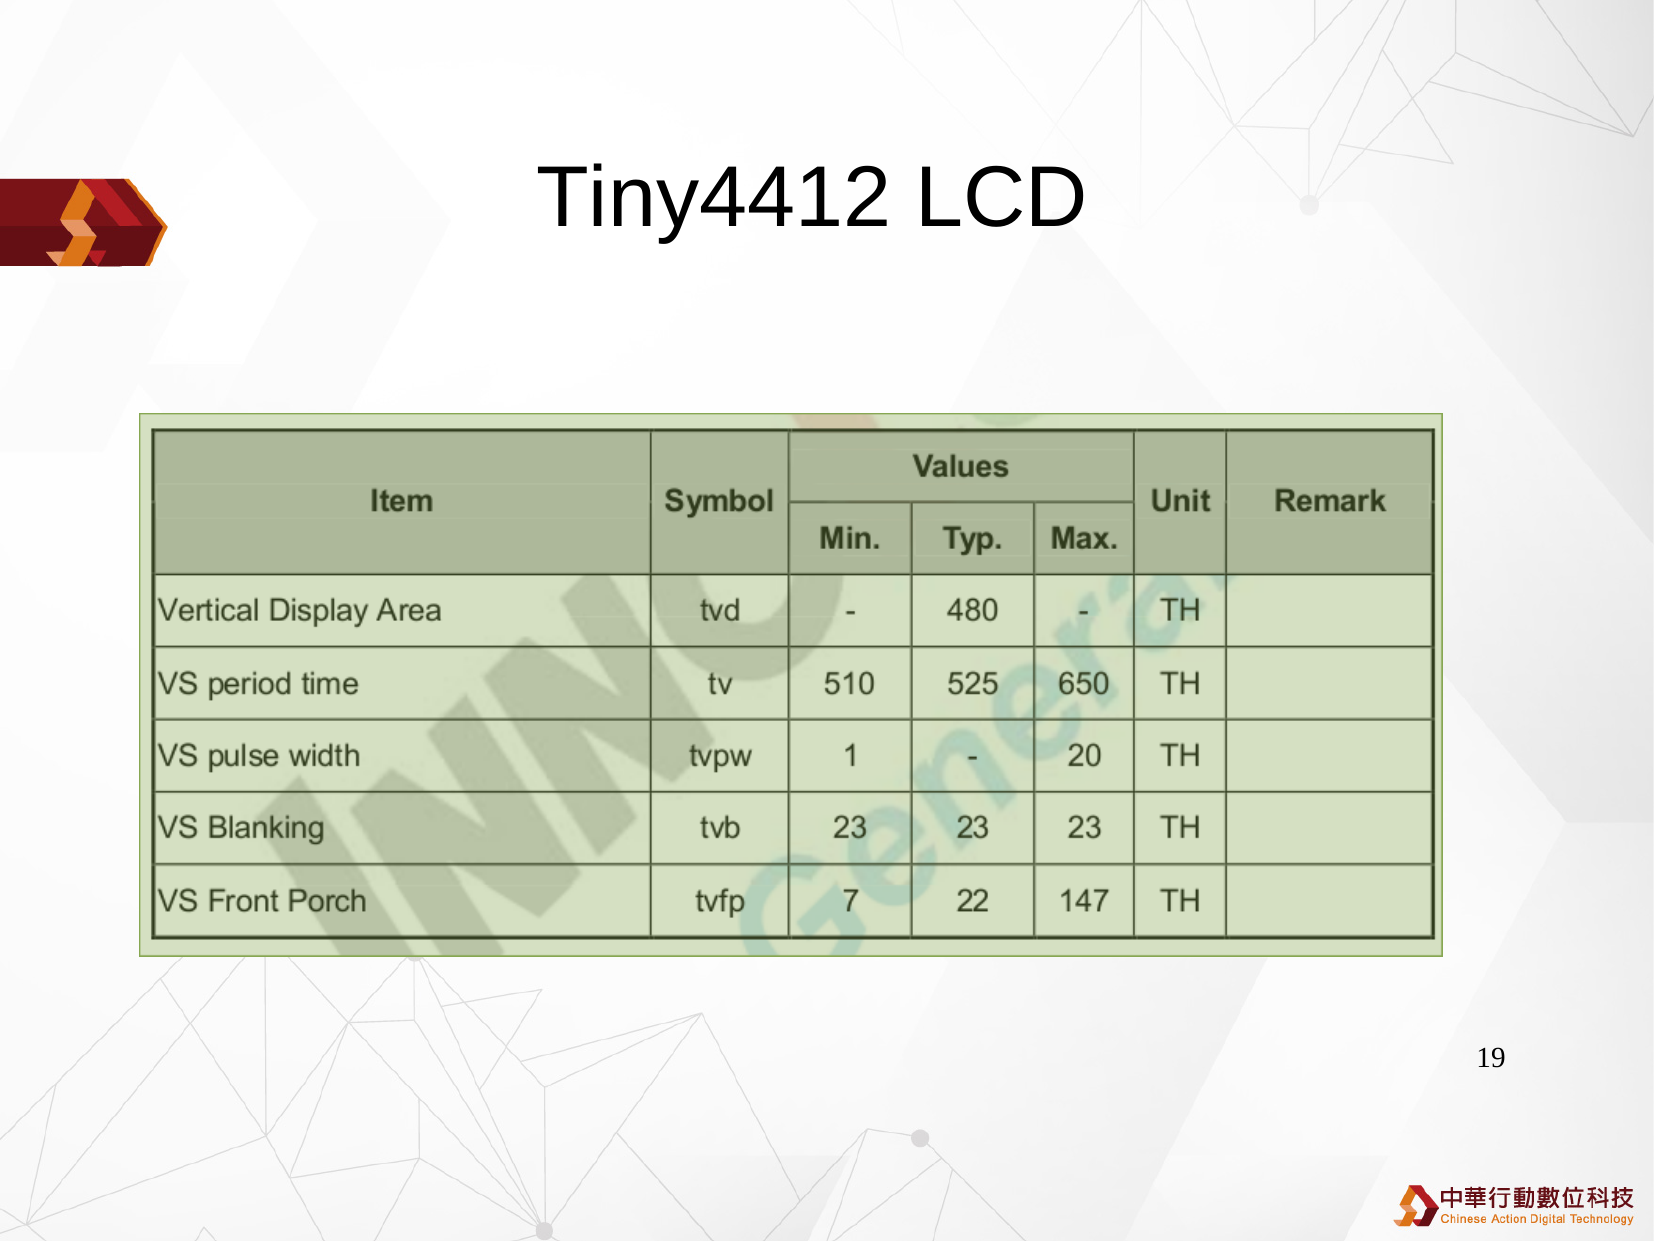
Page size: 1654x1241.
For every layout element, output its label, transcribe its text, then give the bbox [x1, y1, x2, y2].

picture [0, 0, 1654, 1241]
title Tiny4412 LCD [118, 112, 1506, 281]
